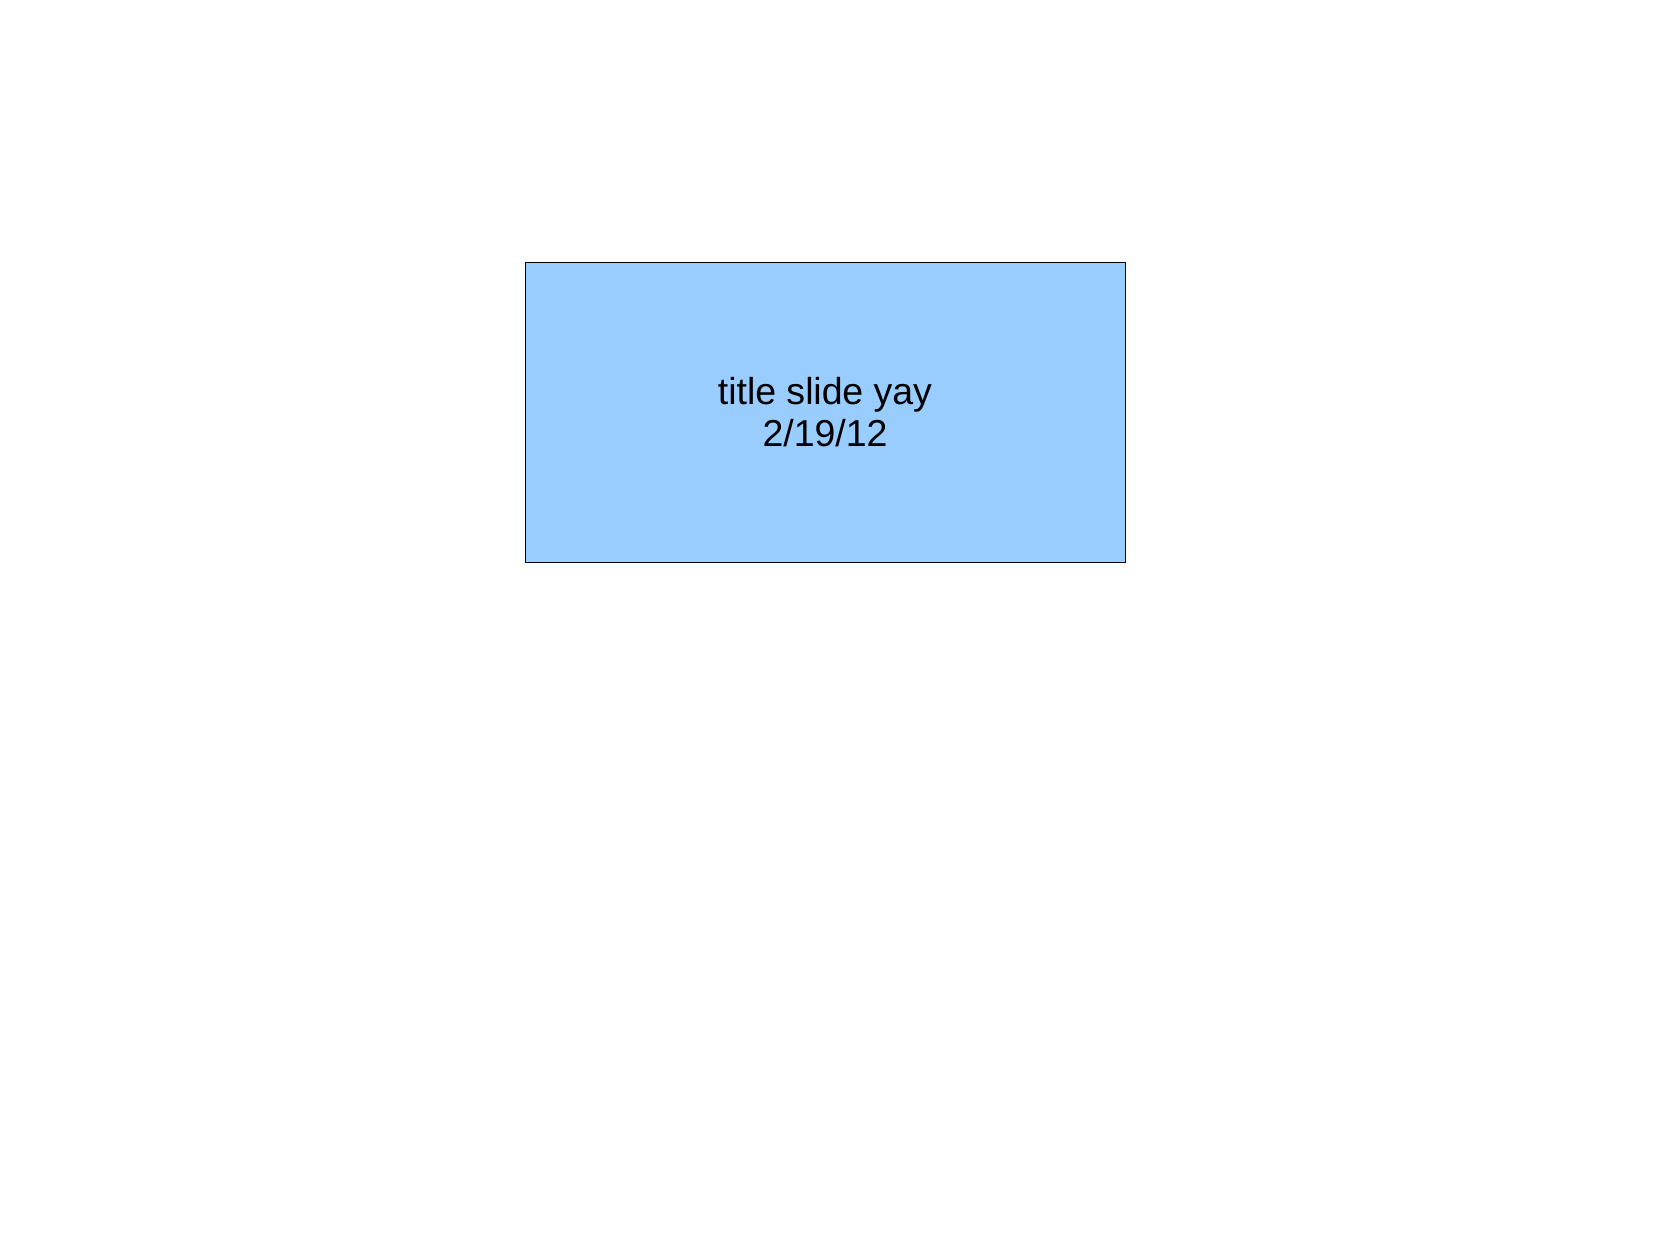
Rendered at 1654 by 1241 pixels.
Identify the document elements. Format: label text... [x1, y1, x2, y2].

text_box title slide yay 2/19/12 [525, 262, 1126, 563]
